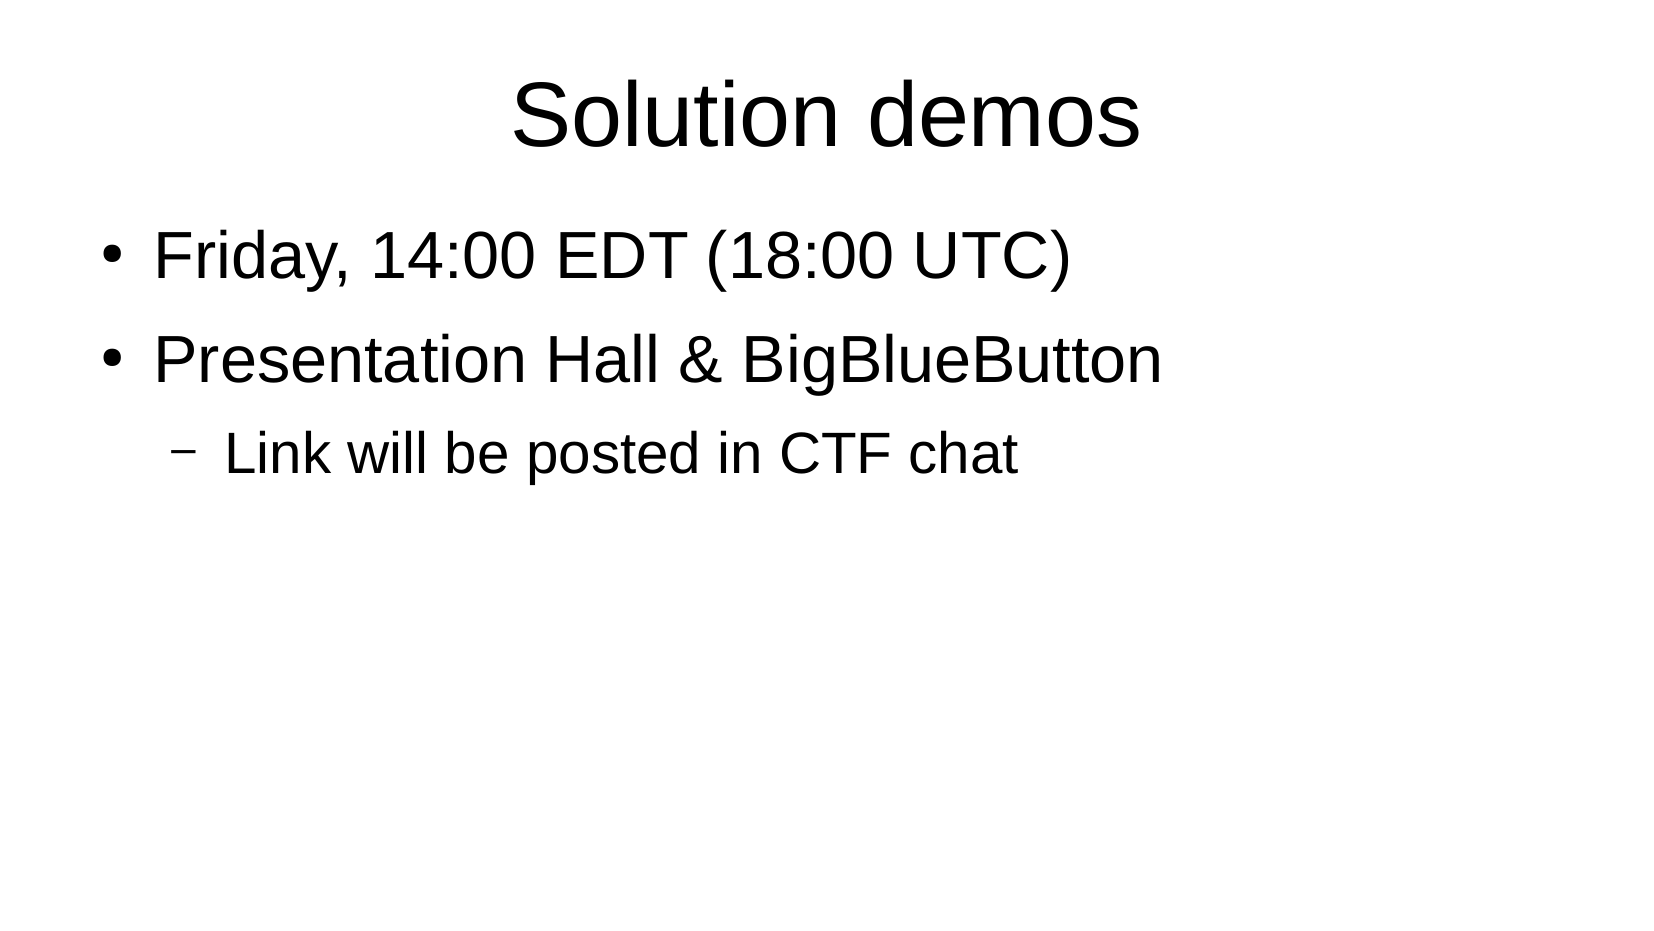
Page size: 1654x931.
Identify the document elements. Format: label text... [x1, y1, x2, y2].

list Friday, 14:00 EDT (18:00 UTC) Presentation Hall & BigBlueButton Link will be posted in CTF chat [82, 217, 1571, 758]
title Solution demos [82, 37, 1571, 193]
